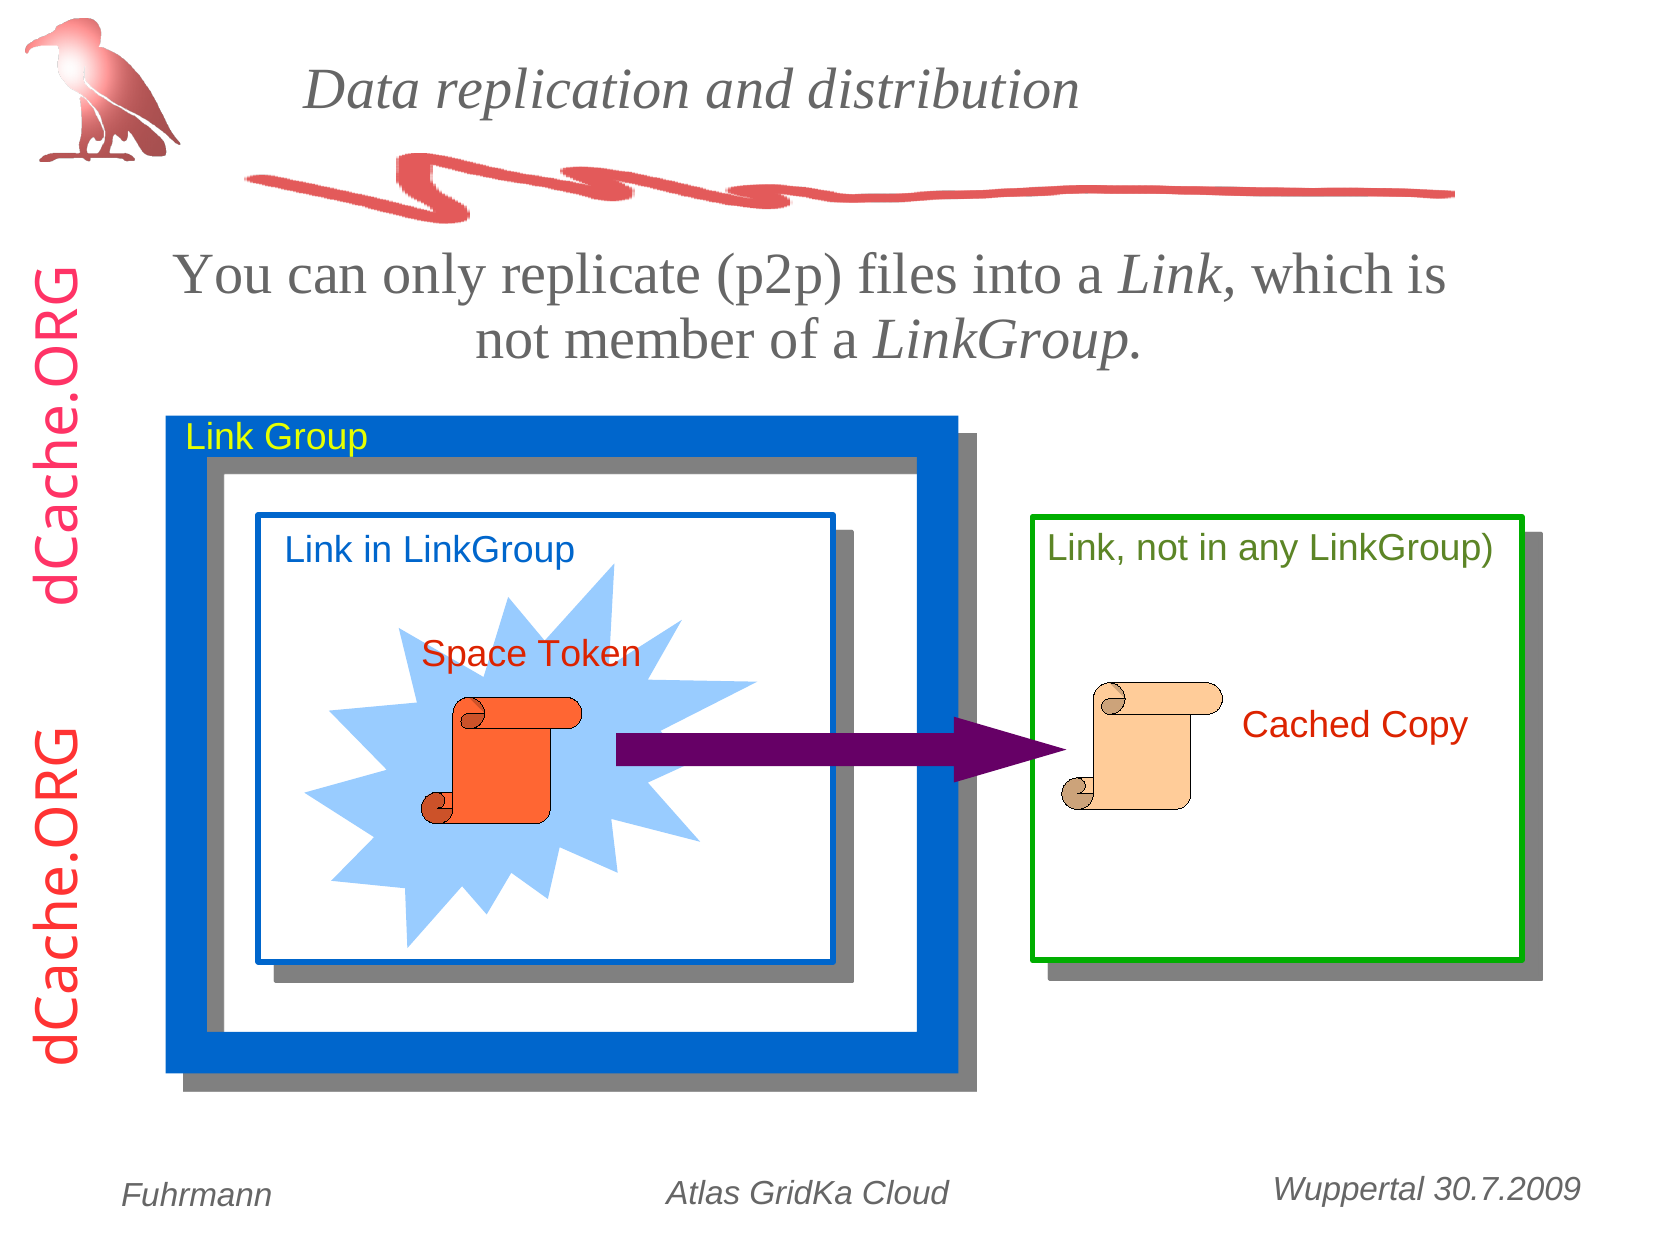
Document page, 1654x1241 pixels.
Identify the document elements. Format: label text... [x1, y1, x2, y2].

text_box You can only replicate (p2p) files into a Link, which is not member of a LinkGroup. [157, 234, 1539, 458]
text_box [165, 458, 1522, 1074]
text_box Link in LinkGroup [269, 521, 591, 580]
text_box Link Group [170, 458, 384, 467]
text_box Space Token [406, 625, 653, 684]
text_box Link, not in any LinkGroup) [1032, 518, 1509, 577]
text_box Cached Copy [1227, 695, 1484, 755]
text_box Data replication and distribution [289, 49, 1094, 132]
